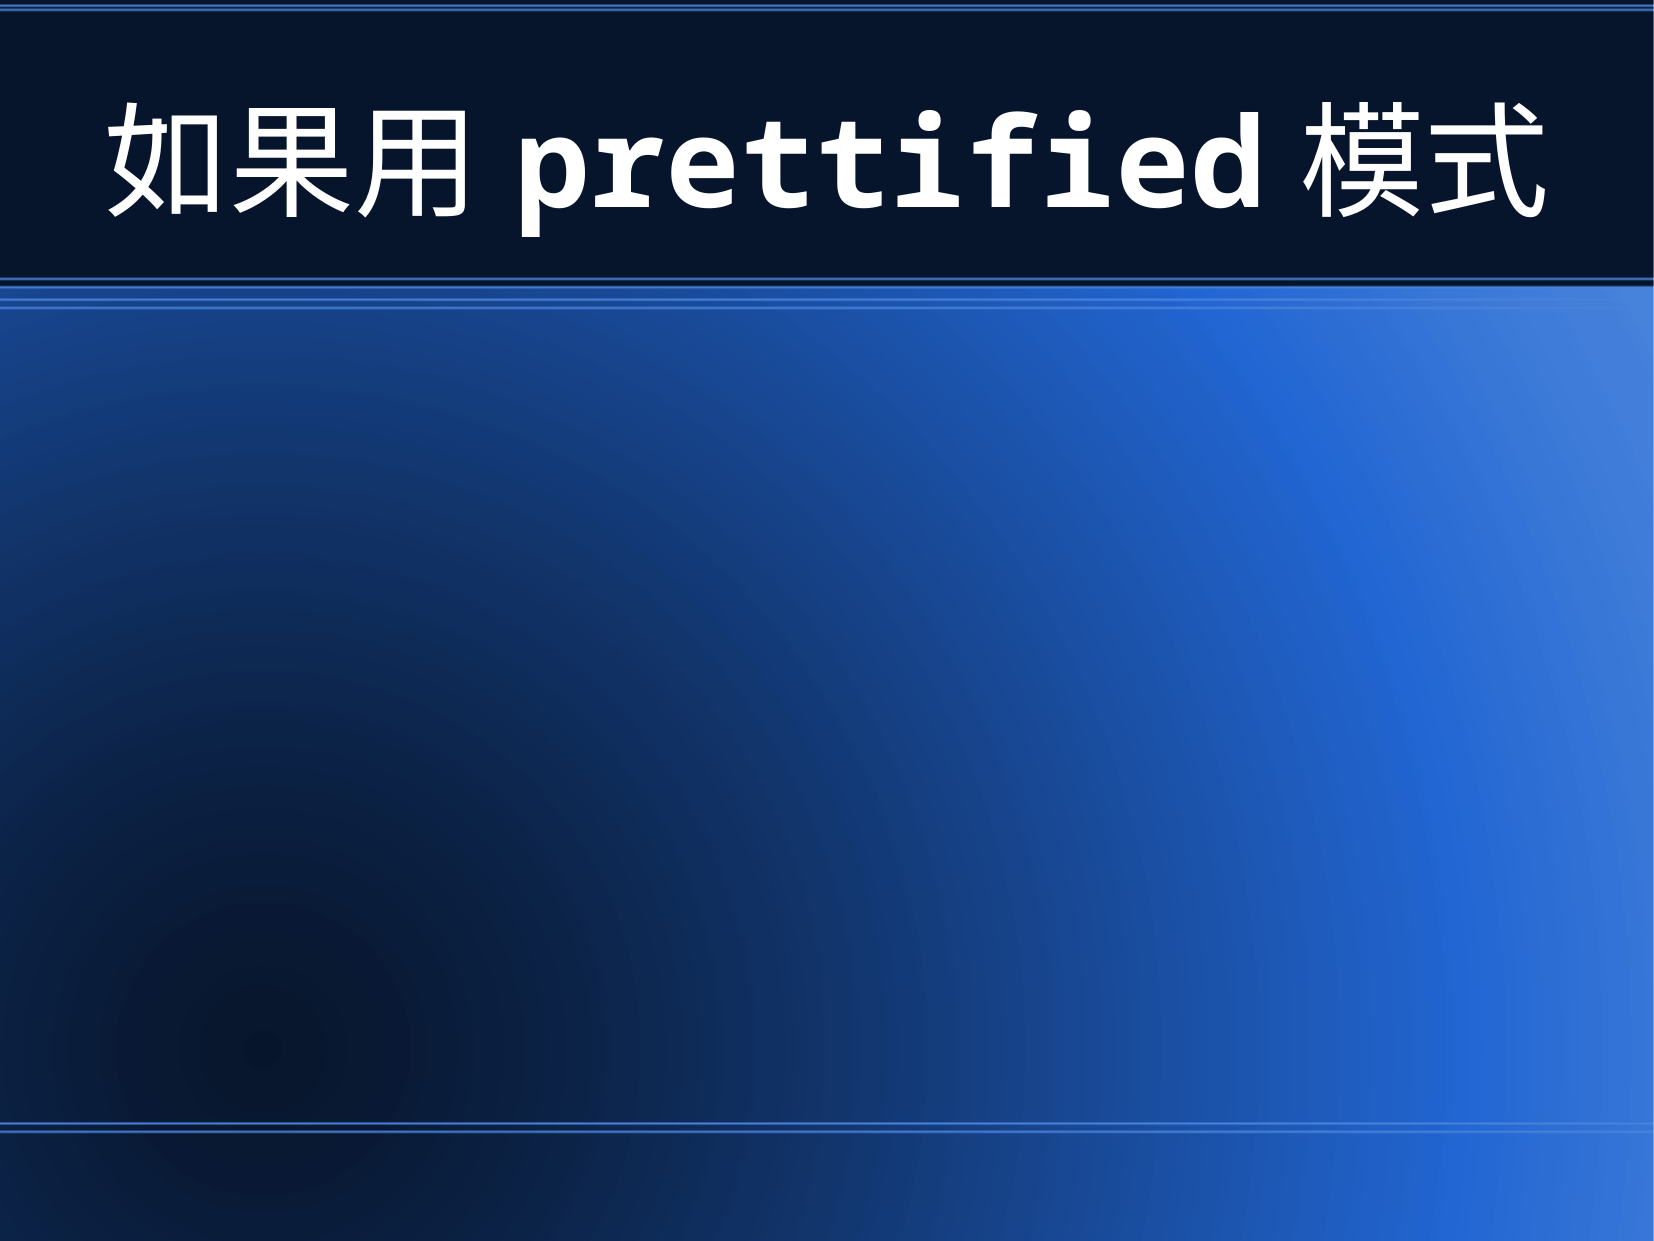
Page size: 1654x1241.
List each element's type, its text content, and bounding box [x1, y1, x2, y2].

picture [0, 0, 1654, 1241]
title 如果用prettified模式 [82, 49, 1571, 257]
